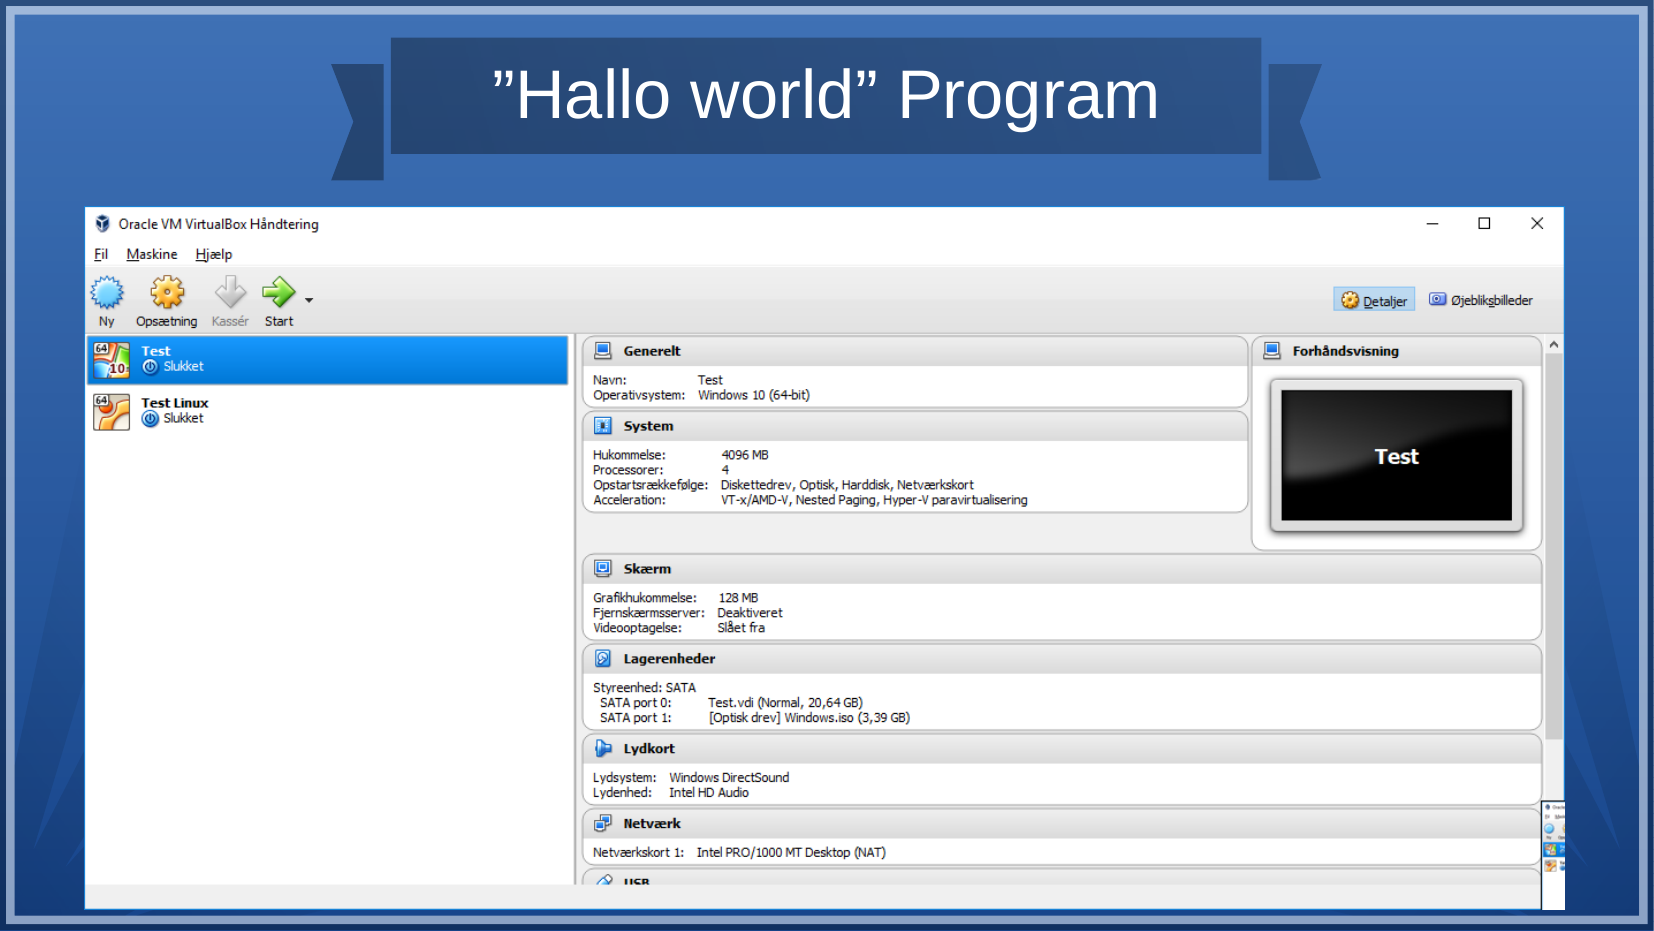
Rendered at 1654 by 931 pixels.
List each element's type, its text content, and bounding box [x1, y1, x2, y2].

title ”Hallo world” Program [389, 35, 1264, 154]
picture [84, 206, 1565, 910]
